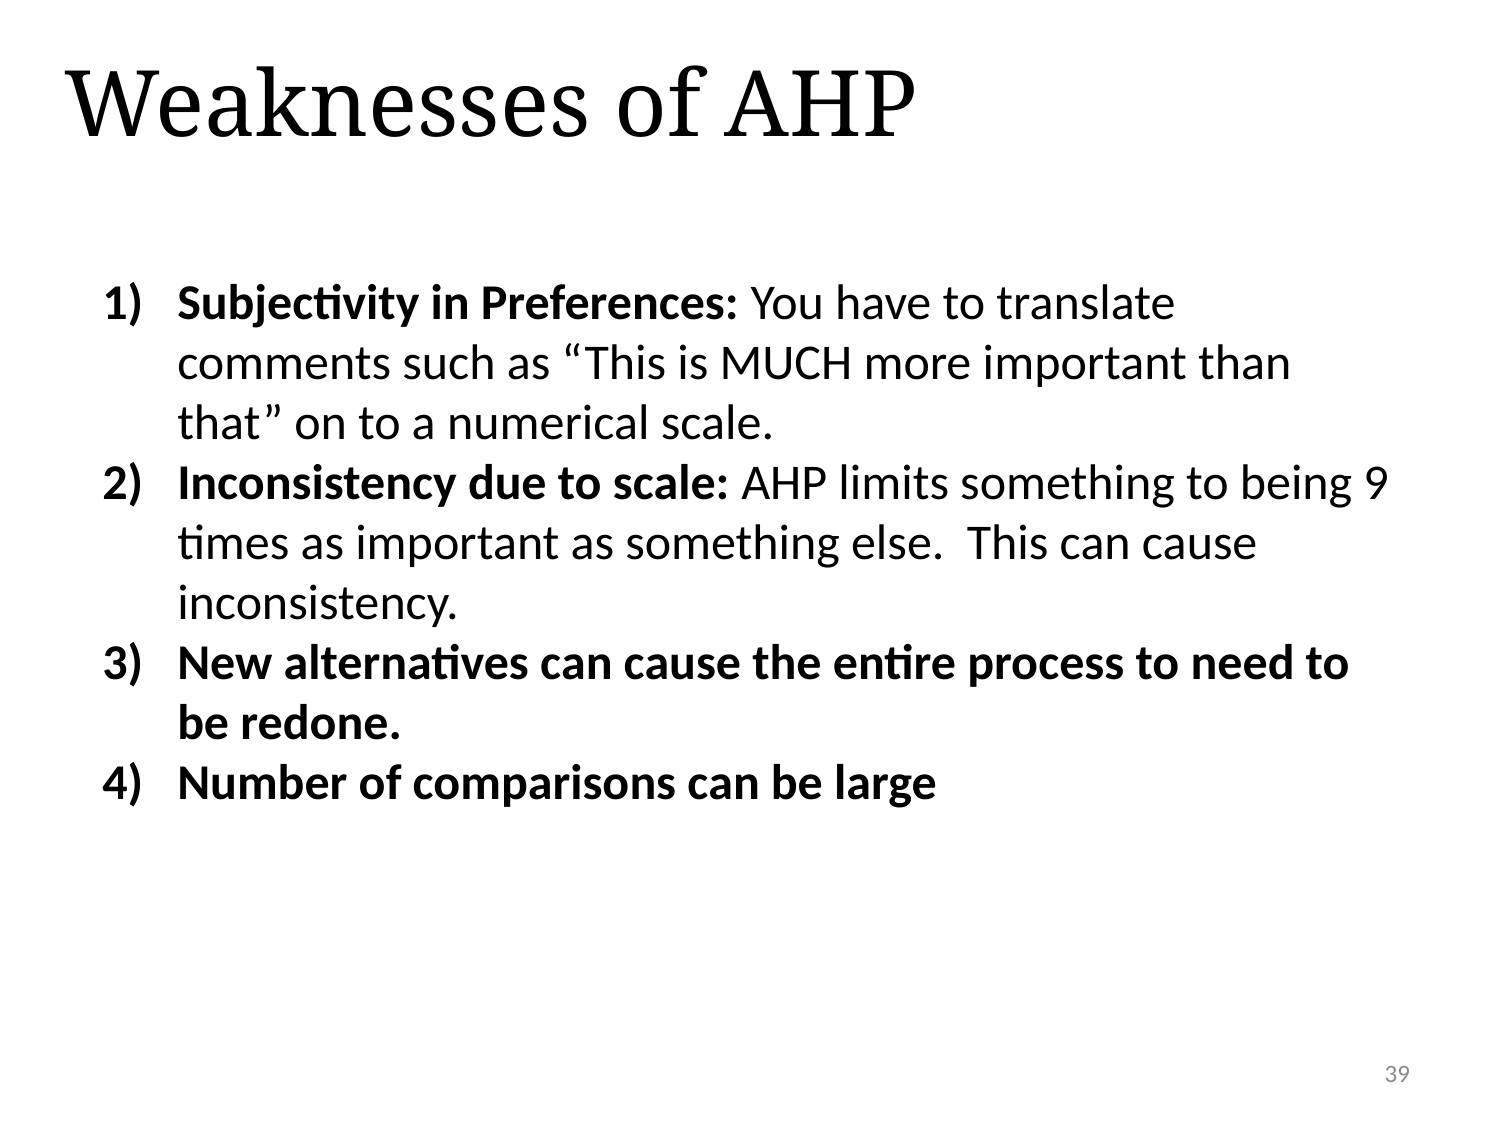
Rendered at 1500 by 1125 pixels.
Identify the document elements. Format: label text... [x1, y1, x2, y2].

slide_number <number> [1074, 1042, 1425, 1103]
text_box Weaknesses of AHP [49, 37, 1113, 163]
text_box Subjectivity in Preferences: You have to translate comments such as “This is MUCH more important than that” on to a numerical scale. Inconsistency due to scale: AHP limits something to being 9 times as important as something else. This can cause inconsistency. New alternatives can cause the entire process to need to be redone. Number of comparisons can be large [87, 262, 1413, 818]
